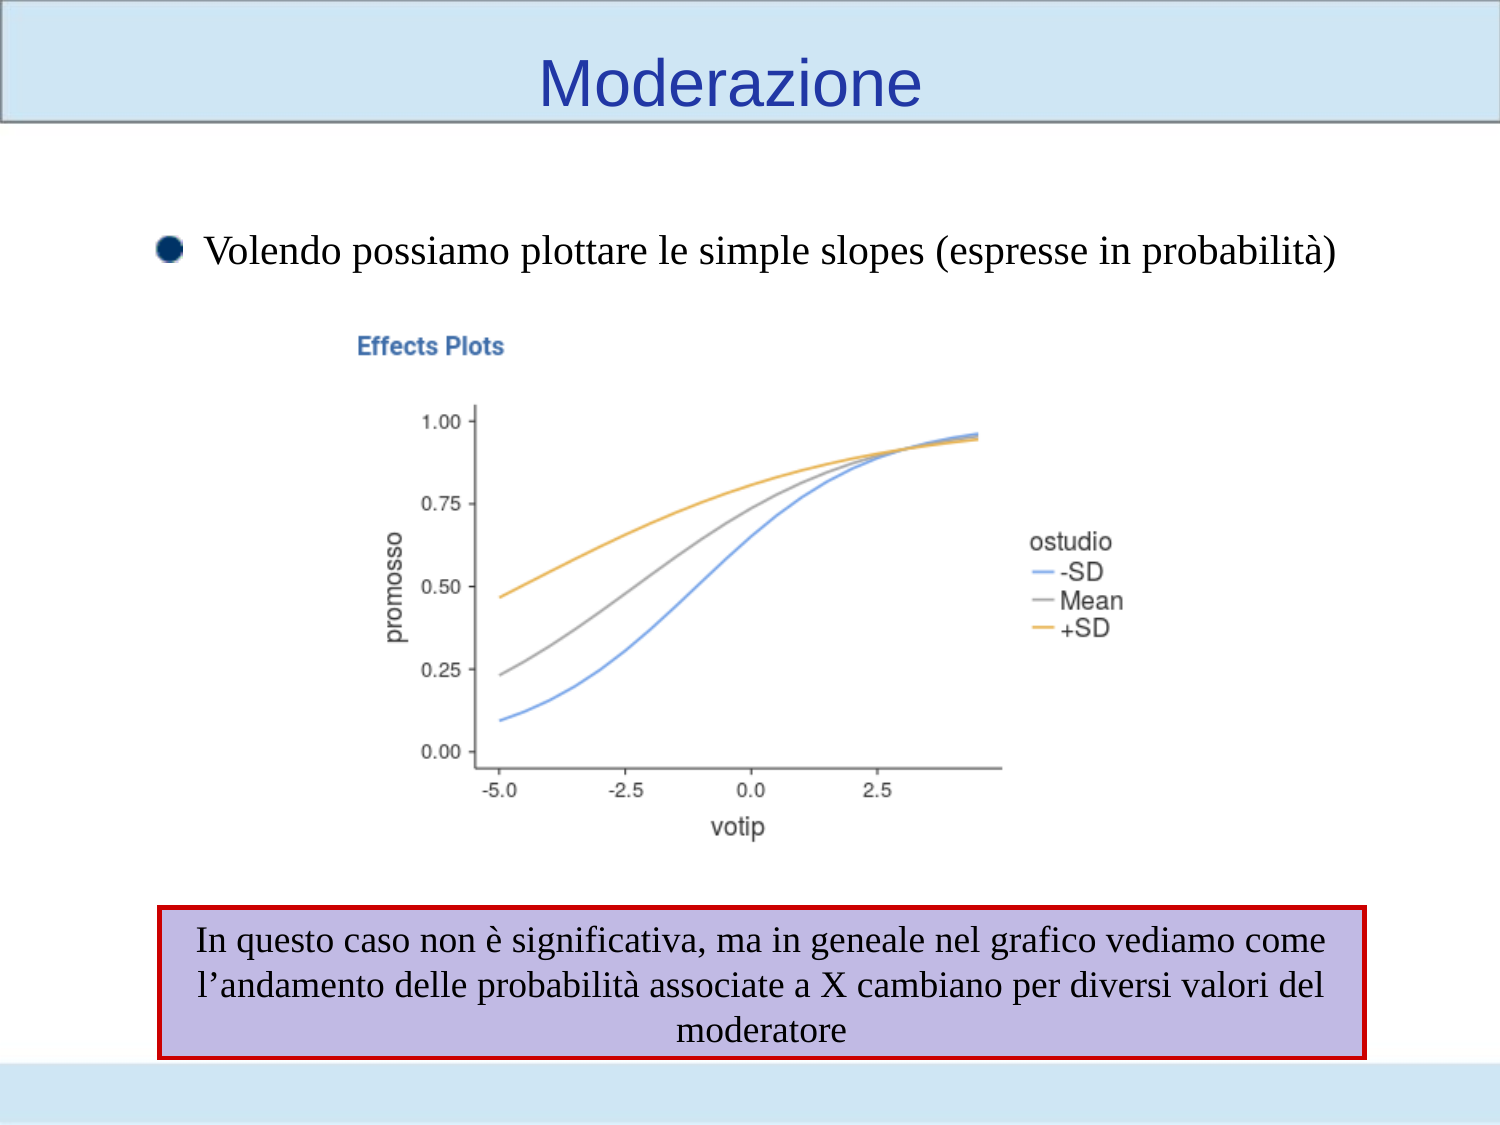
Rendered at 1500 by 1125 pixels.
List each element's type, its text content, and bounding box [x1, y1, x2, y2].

title Moderazione [249, 37, 1213, 122]
picture [0, 0, 1500, 1125]
text_box Volendo possiamo plottare le simple slopes (espresse in probabilità) [137, 200, 1363, 280]
slide_number [1074, 1024, 1425, 1103]
text_box In questo caso non è significativa, ma in geneale nel grafico vediamo come l’andamento delle probabilità associate a X cambiano per diversi valori del moderatore [159, 907, 1365, 1059]
